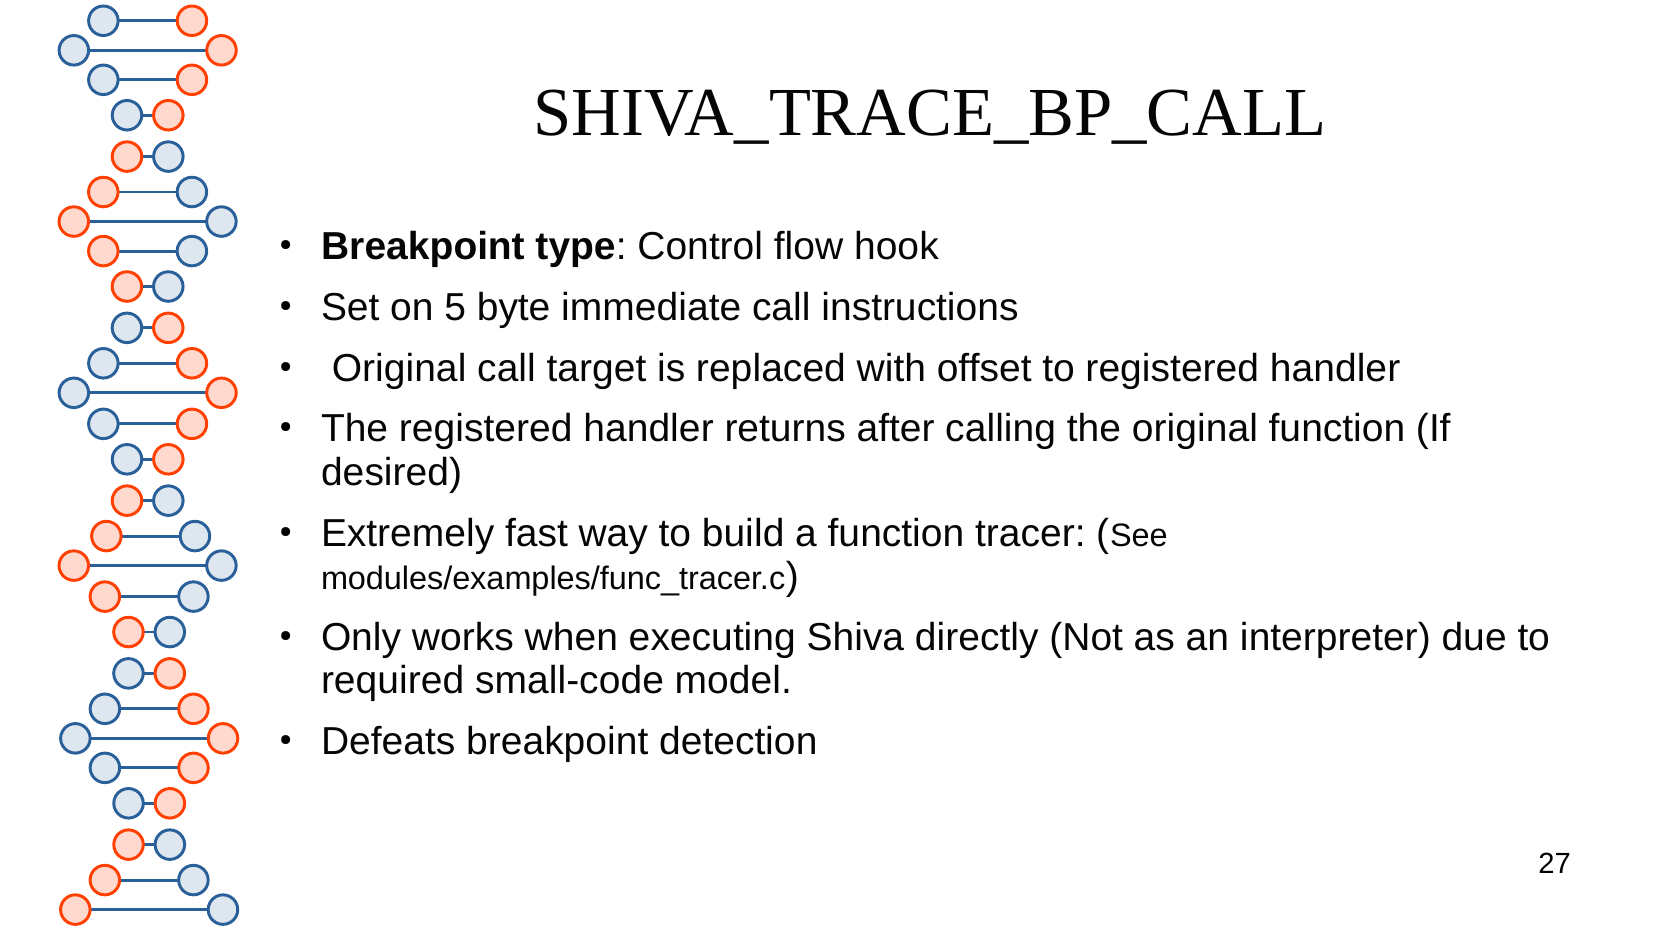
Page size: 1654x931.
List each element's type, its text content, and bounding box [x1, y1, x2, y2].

list Breakpoint type: Control flow hook Set on 5 byte immediate call instructions Original call target is replaced with offset to registered handler The registered handler returns after calling the original function (If desired) Extremely fast way to build a function tracer: (See modules/examples/func_tracer.c) Only works when executing Shiva directly (Not as an interpreter) due to required small-code model. Defeats breakpoint detection [265, 224, 1595, 764]
title SHIVA_TRACE_BP_CALL [265, 35, 1595, 189]
